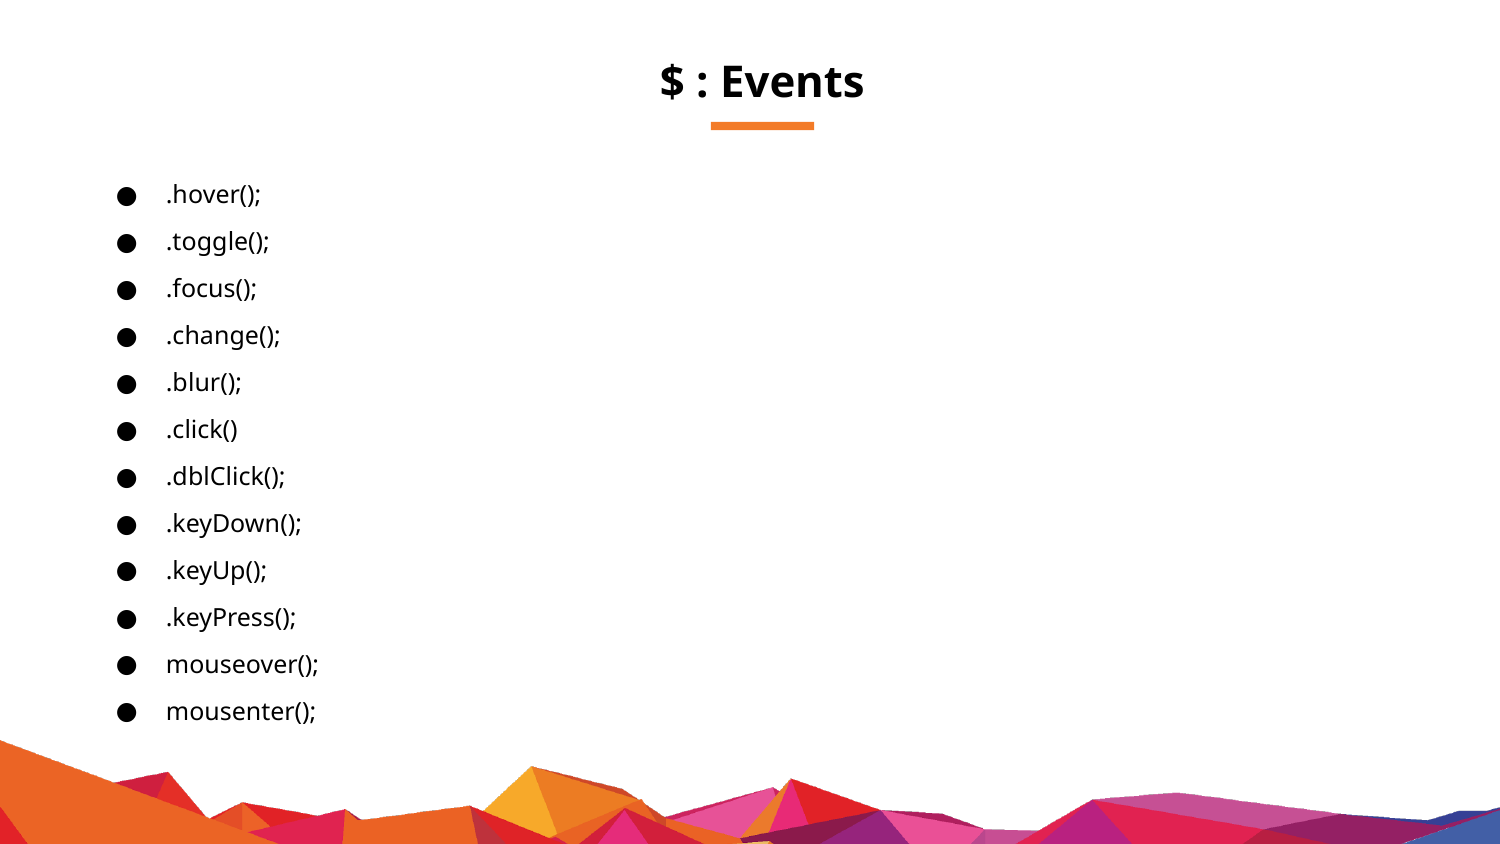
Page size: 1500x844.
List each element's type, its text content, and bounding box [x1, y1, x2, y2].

picture [0, 740, 1500, 844]
text_box .hover(); .toggle(); .focus(); .change(); .blur(); .click() .dblClick(); .keyDown(); .keyUp(); .keyPress(); mouseover(); mousenter(); [75, 159, 1426, 816]
title $ : Events [94, 39, 1431, 110]
